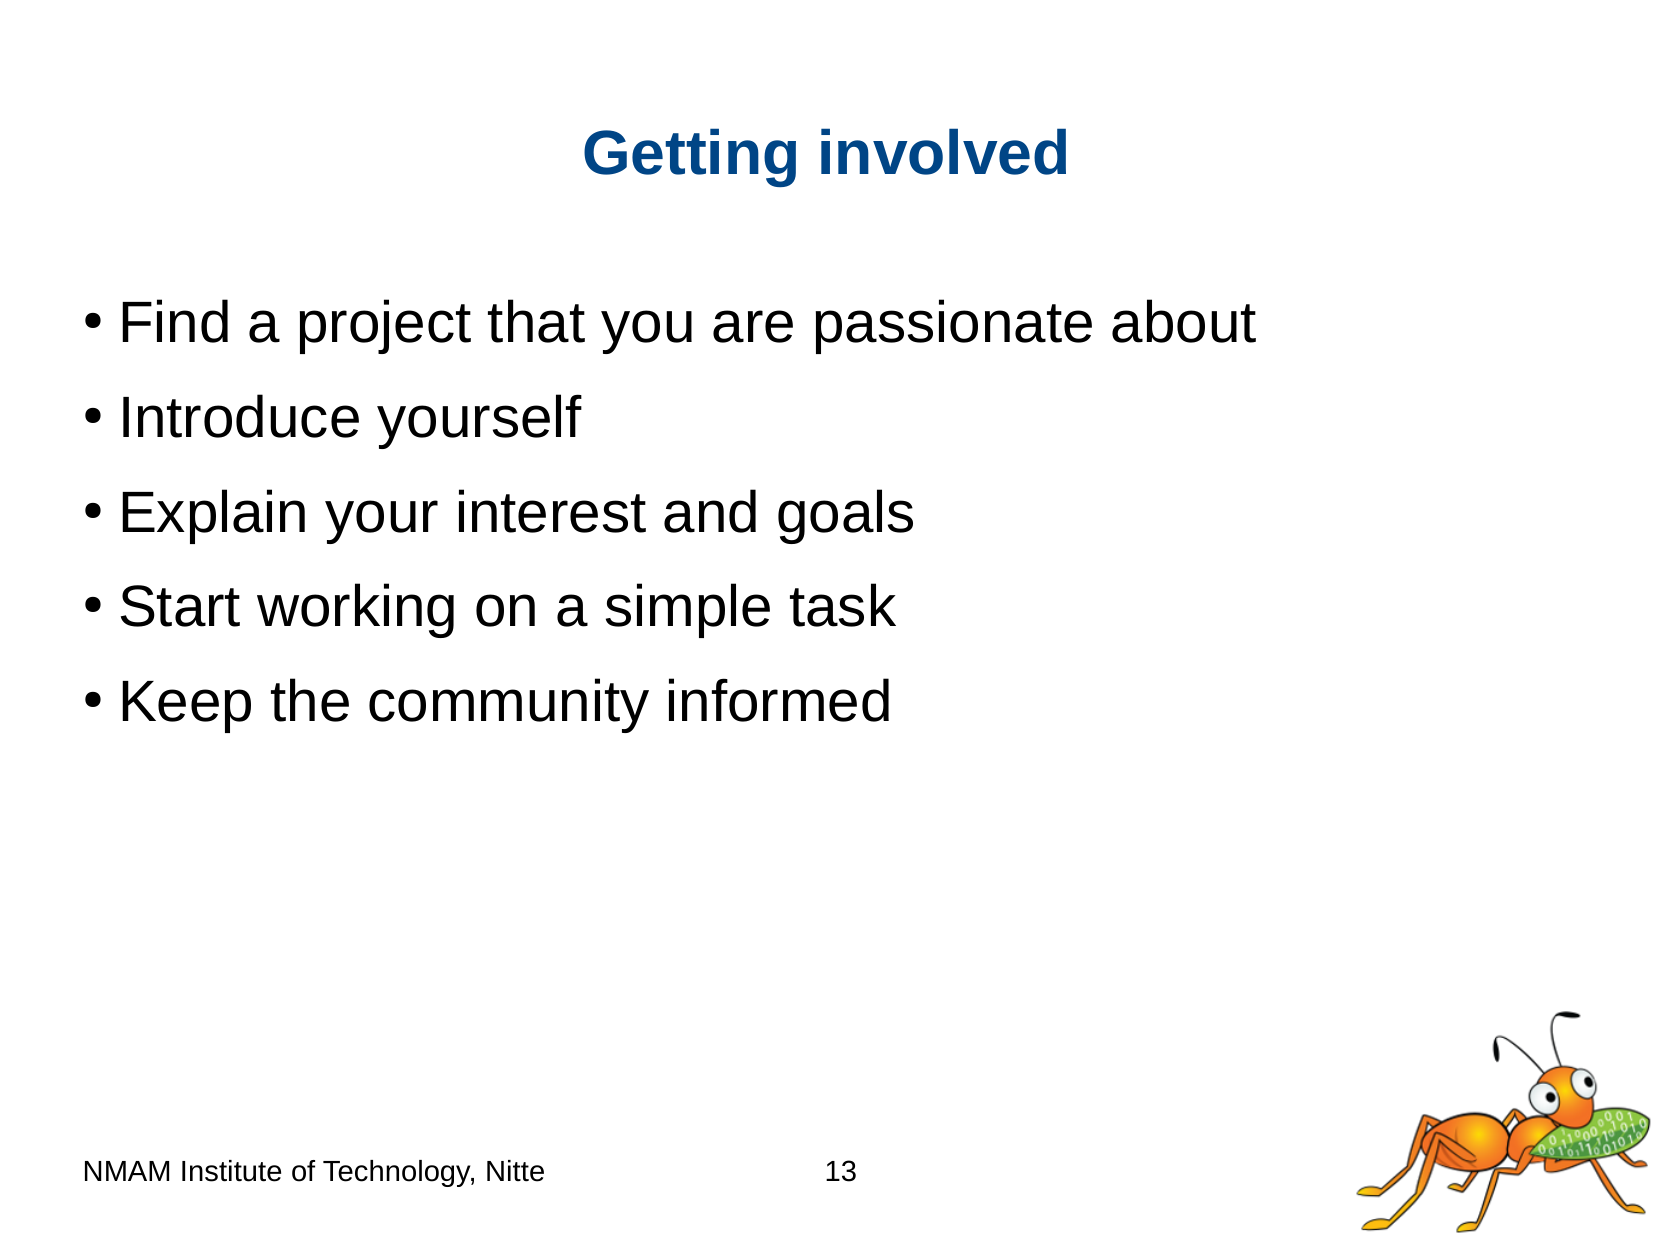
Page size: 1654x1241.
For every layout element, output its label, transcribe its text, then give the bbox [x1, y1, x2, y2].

list Find a project that you are passionate about Introduce yourself Explain your interest and goals Start working on a simple task Keep the community informed [82, 290, 1571, 1010]
picture [1353, 1009, 1654, 1235]
title Getting involved [82, 49, 1571, 257]
